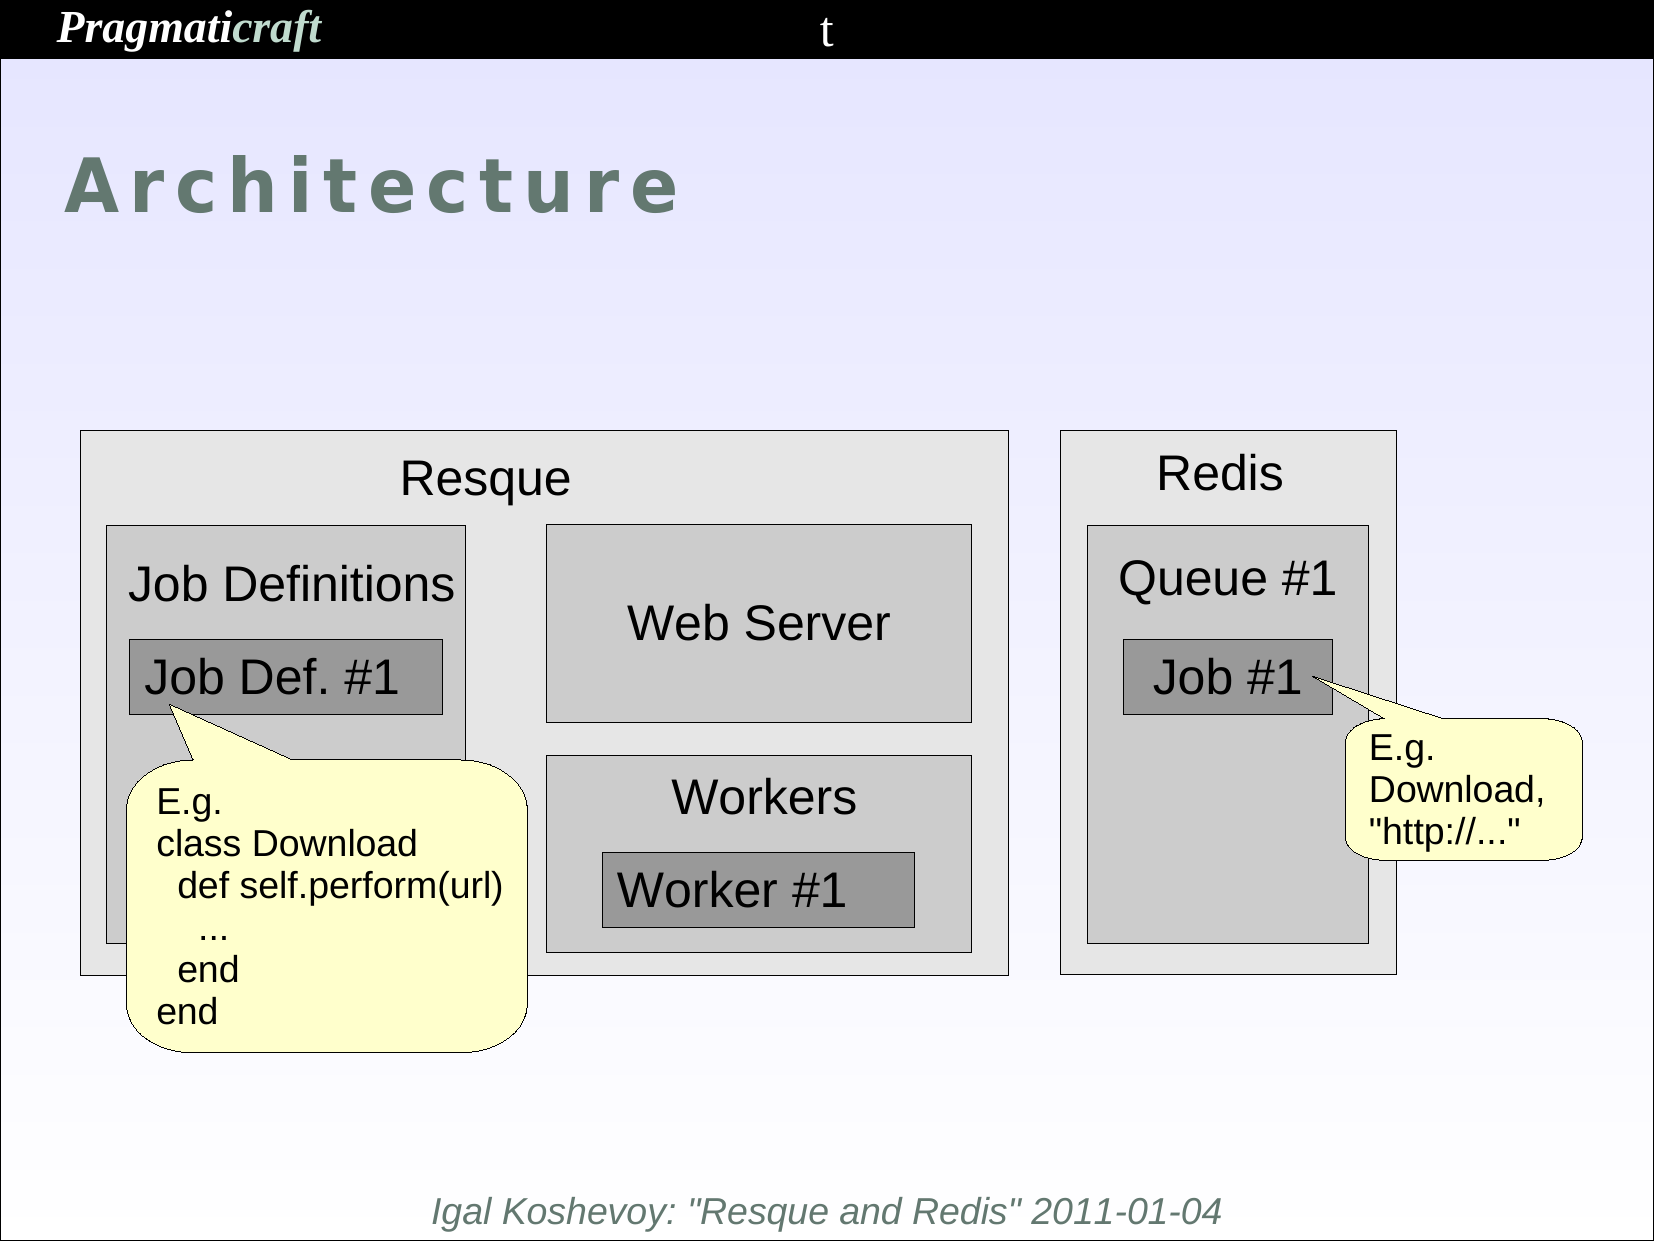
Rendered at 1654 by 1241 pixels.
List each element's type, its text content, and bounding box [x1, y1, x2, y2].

text_box Job Definitions [113, 548, 471, 620]
text_box E.g. class Download def self.perform(url) ... end end [126, 704, 528, 1053]
text_box Redis [1141, 438, 1299, 509]
title Architecture [64, 112, 1587, 261]
text_box Web Server [612, 588, 906, 659]
text_box Resque [384, 442, 587, 514]
text_box Worker #1 [602, 852, 915, 928]
text_box E.g. Download, "http://..." [1312, 676, 1583, 861]
text_box Workers [656, 761, 873, 833]
text_box [1060, 430, 1397, 975]
text_box Job Def. #1 [129, 639, 443, 715]
text_box [80, 430, 1009, 976]
text_box Queue #1 [1103, 543, 1353, 614]
text_box Job #1 [1138, 642, 1318, 713]
